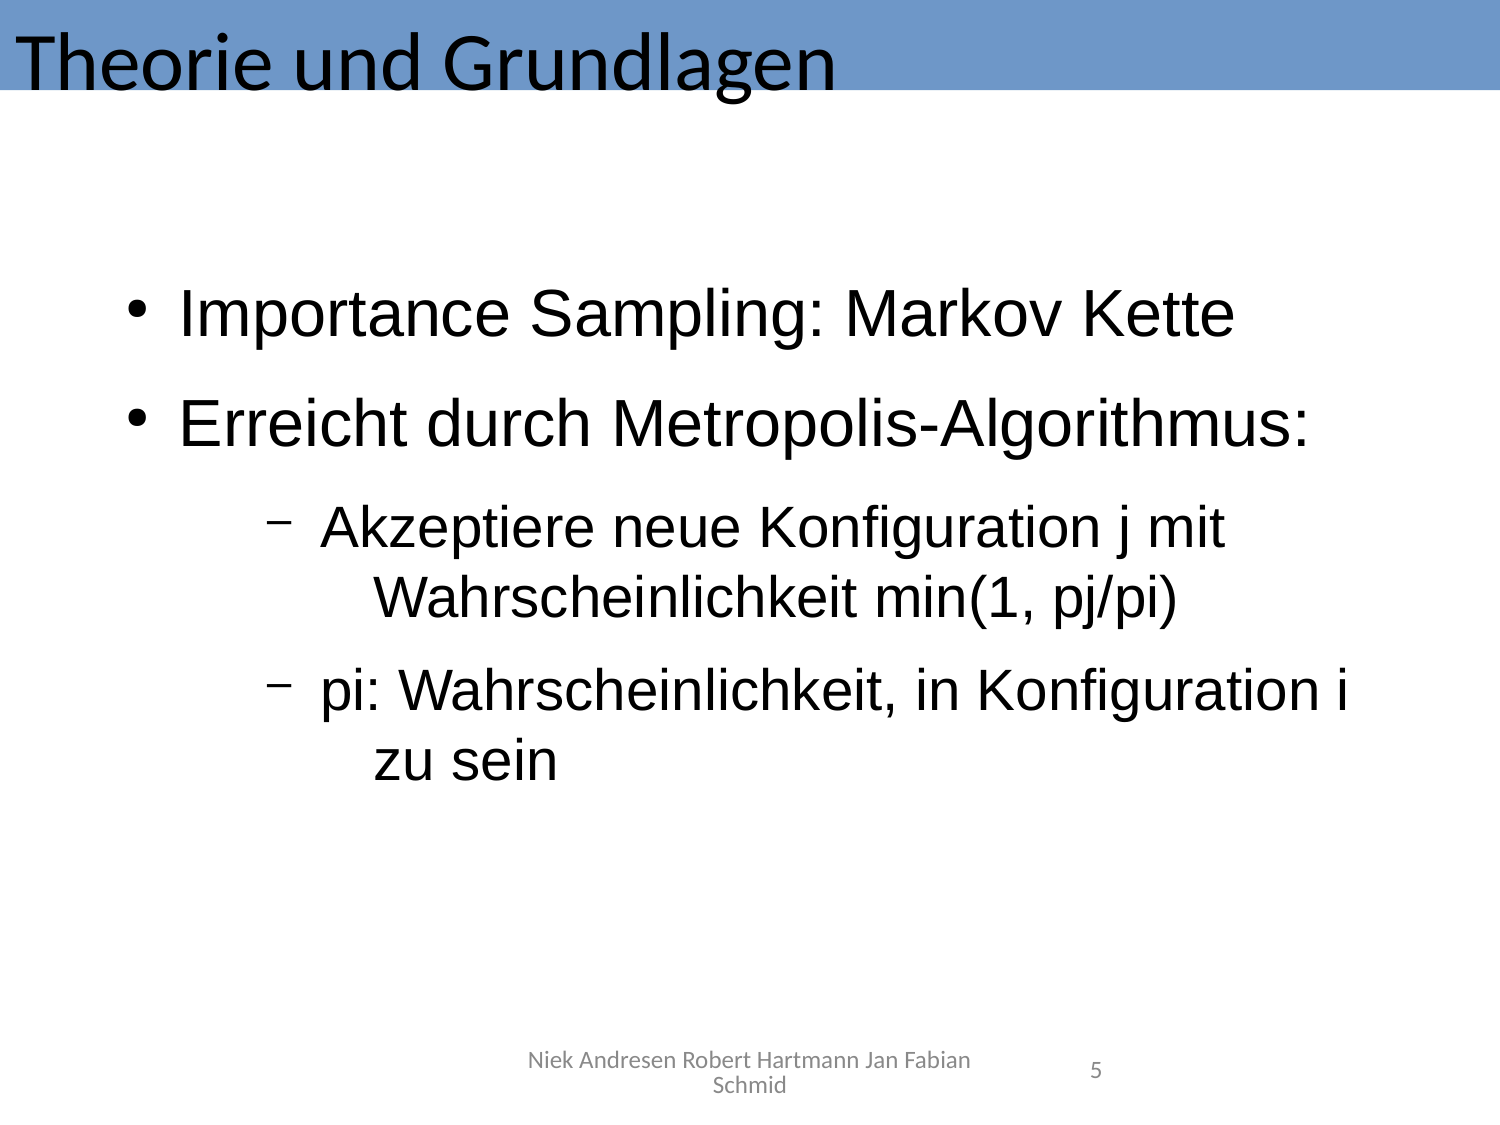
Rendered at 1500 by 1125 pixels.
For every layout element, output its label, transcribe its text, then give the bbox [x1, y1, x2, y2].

title Theorie und Grundlagen [0, 0, 1500, 91]
text_box [1074, 1042, 1426, 1103]
list Importance Sampling: Markov Kette Erreicht durch Metropolis-Algorithmus: Akzeptiere neue Konfiguration j mit Wahrscheinlichkeit min(1, pj/pi) pi: Wahrscheinlichkeit, in Konfiguration i zu sein [75, 262, 1426, 1005]
text_box Niek Andresen Robert Hartmann Jan Fabian Schmid [512, 1042, 988, 1103]
